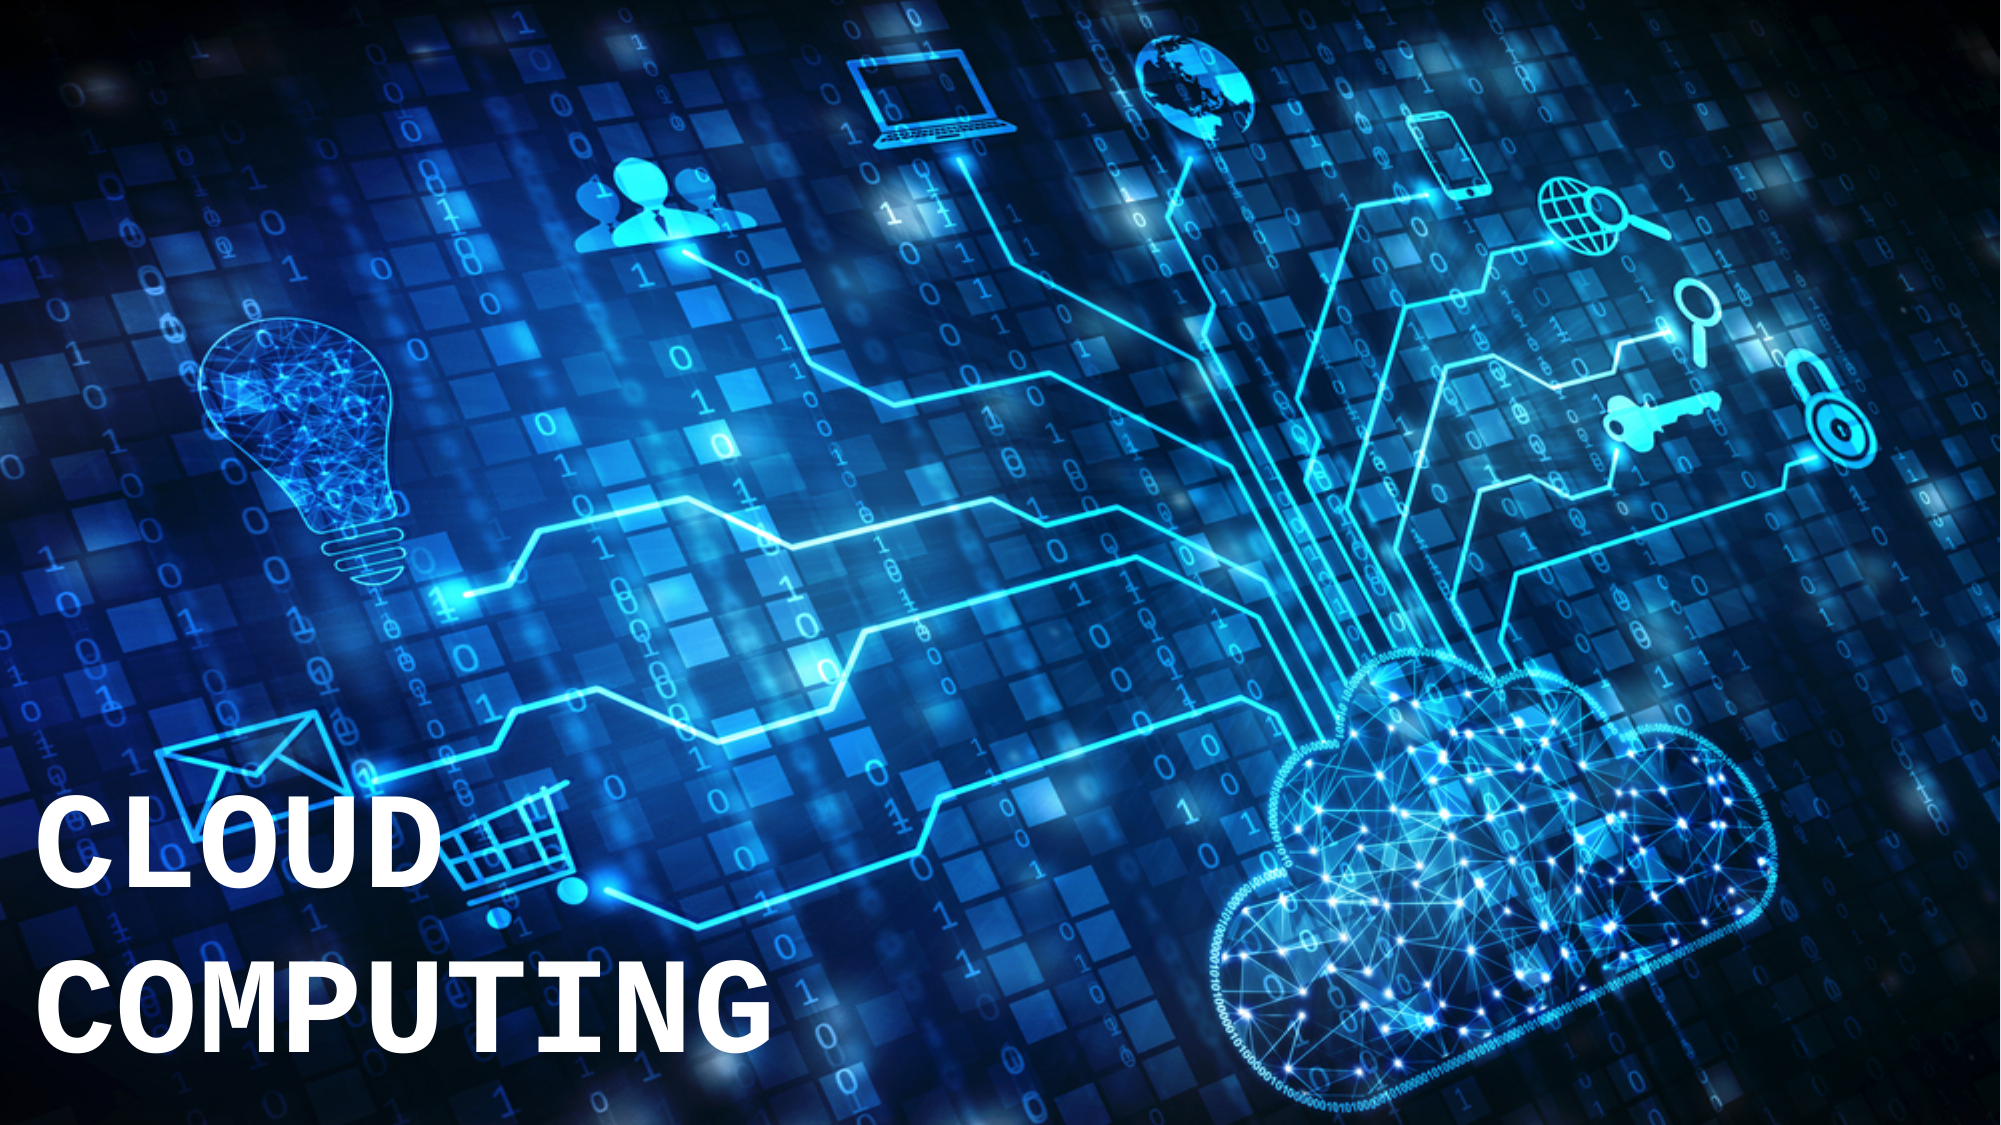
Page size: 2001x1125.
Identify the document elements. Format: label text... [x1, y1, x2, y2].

title CLOUD COMPUTING [18, 689, 1199, 1088]
picture [0, 0, 2000, 1125]
